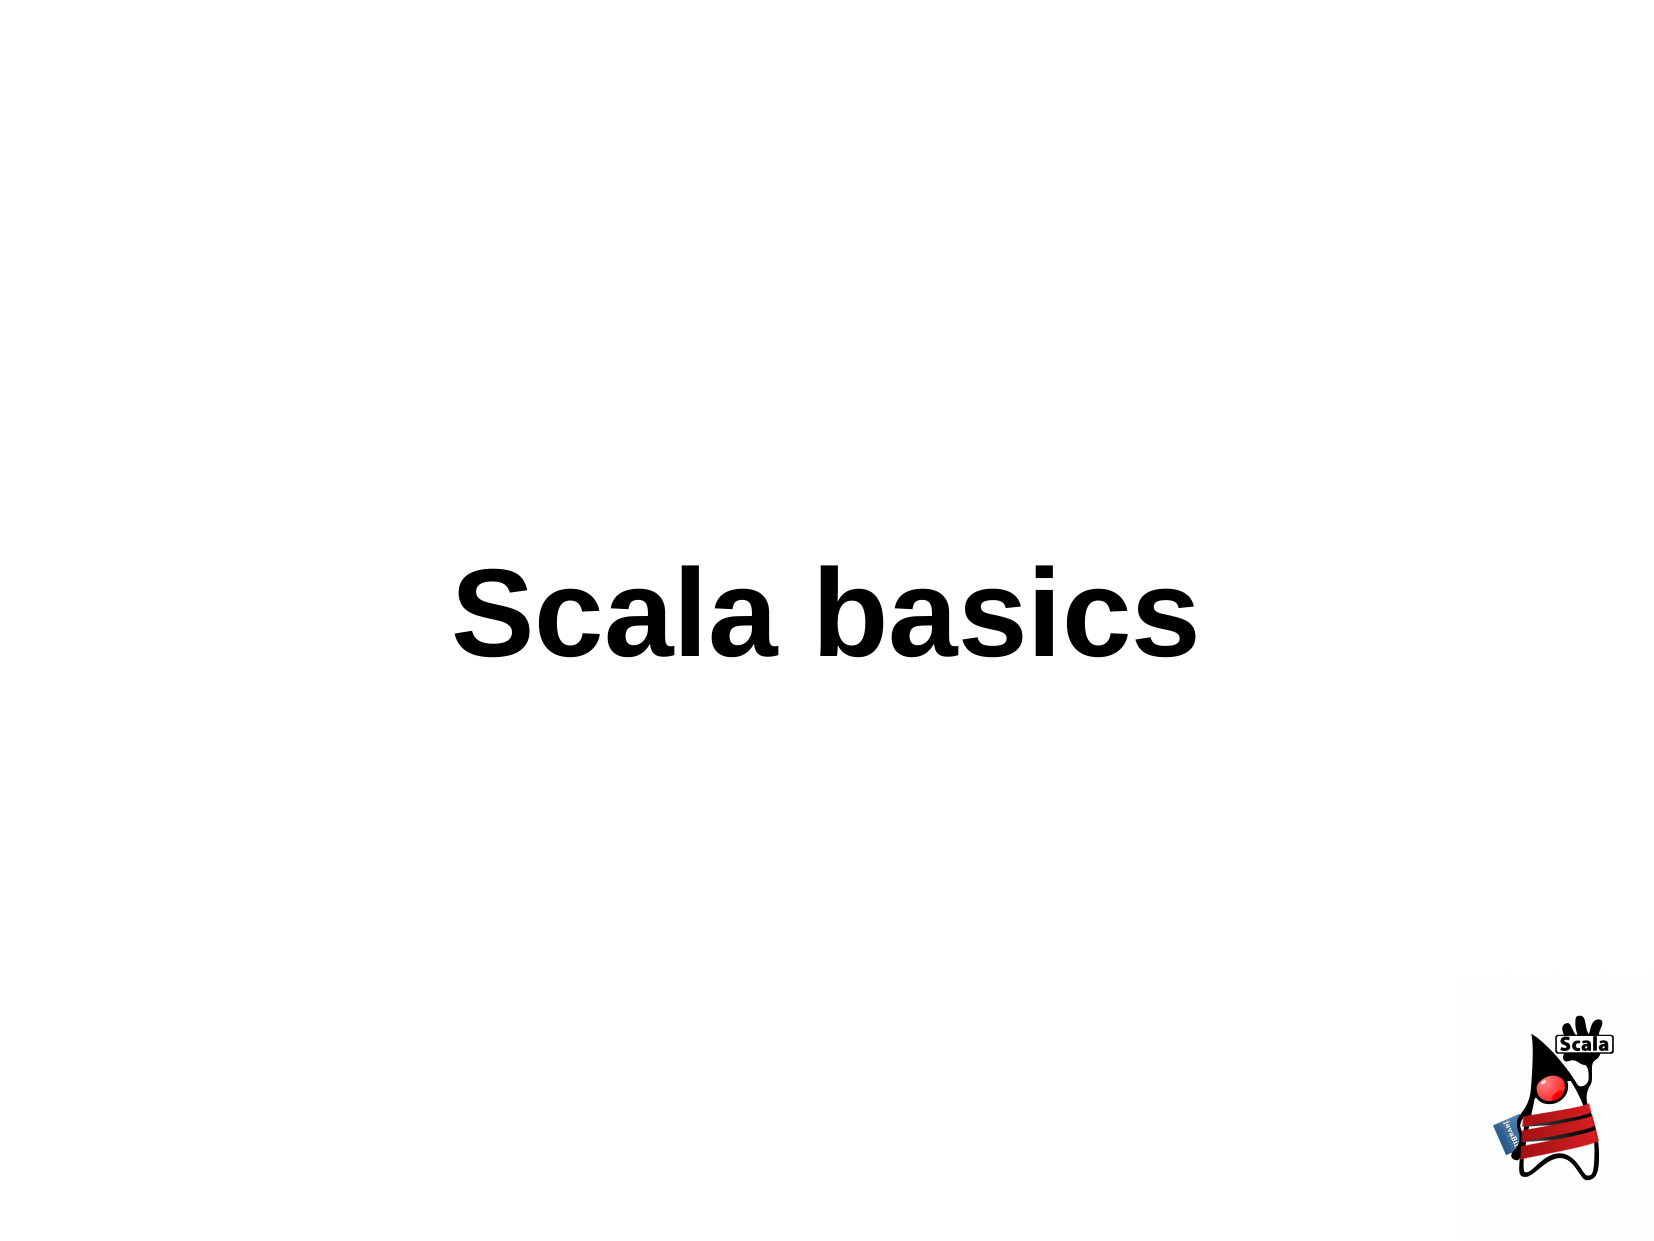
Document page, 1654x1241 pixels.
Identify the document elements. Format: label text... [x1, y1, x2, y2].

title Scala basics [82, 49, 1571, 1163]
